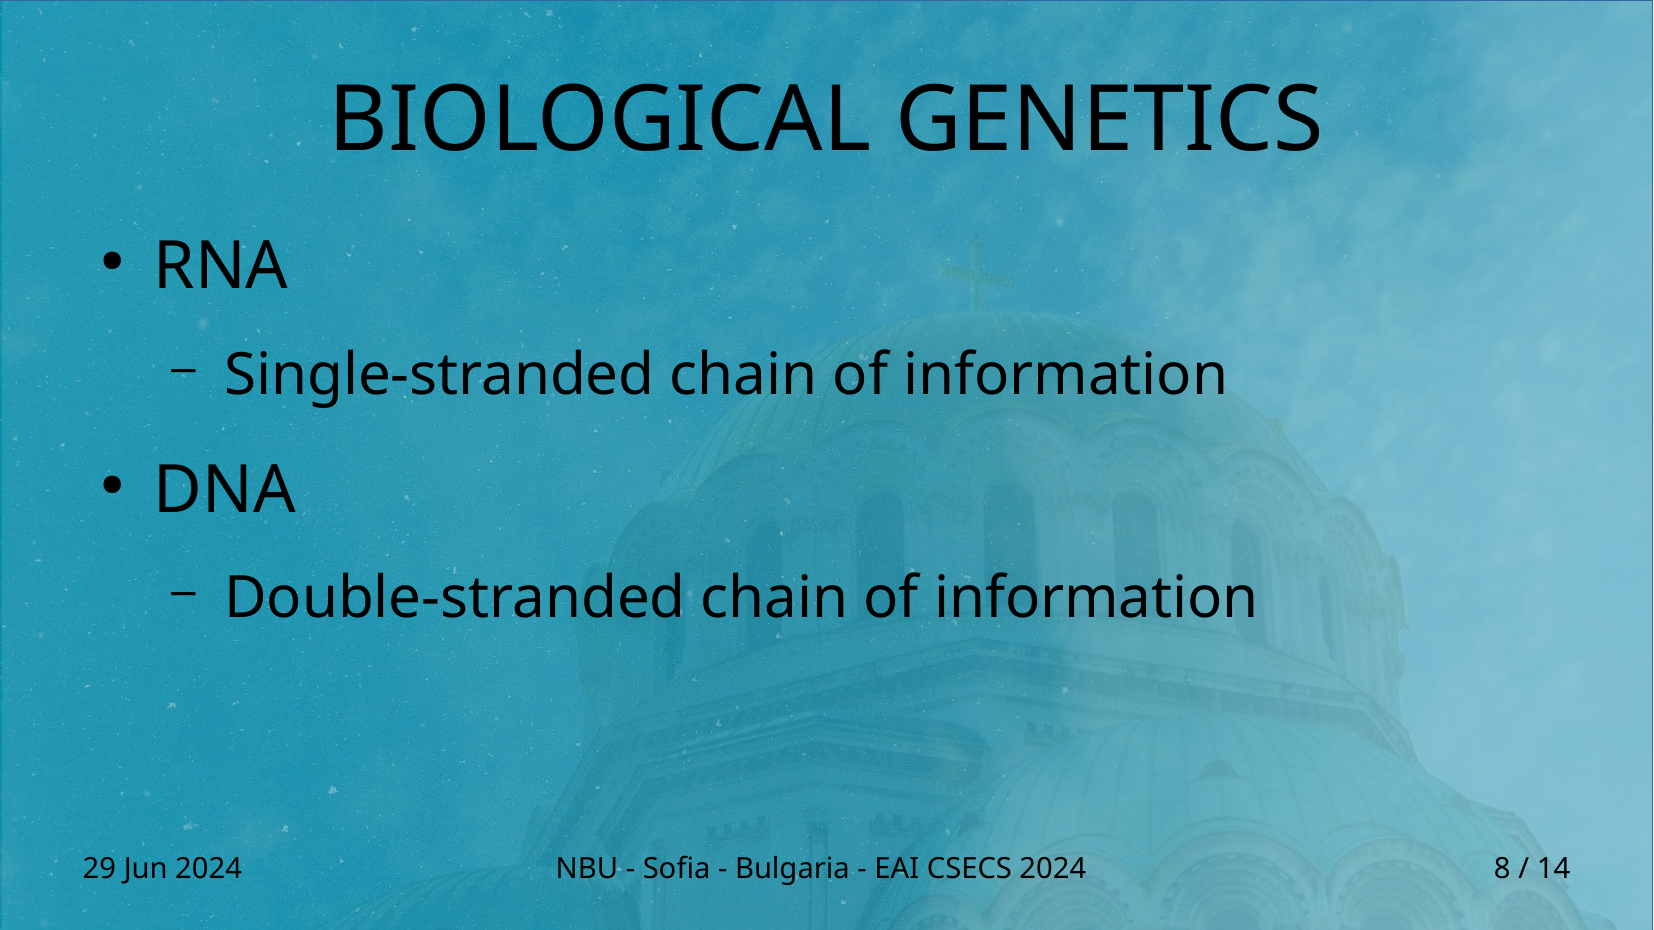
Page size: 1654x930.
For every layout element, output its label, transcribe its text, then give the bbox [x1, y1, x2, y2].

picture [0, 1, 1652, 930]
title BIOLOGICAL GENETICS [82, 165, 1571, 193]
list RNA Single-stranded chain of information DNA Double-stranded chain of information [82, 702, 1571, 826]
